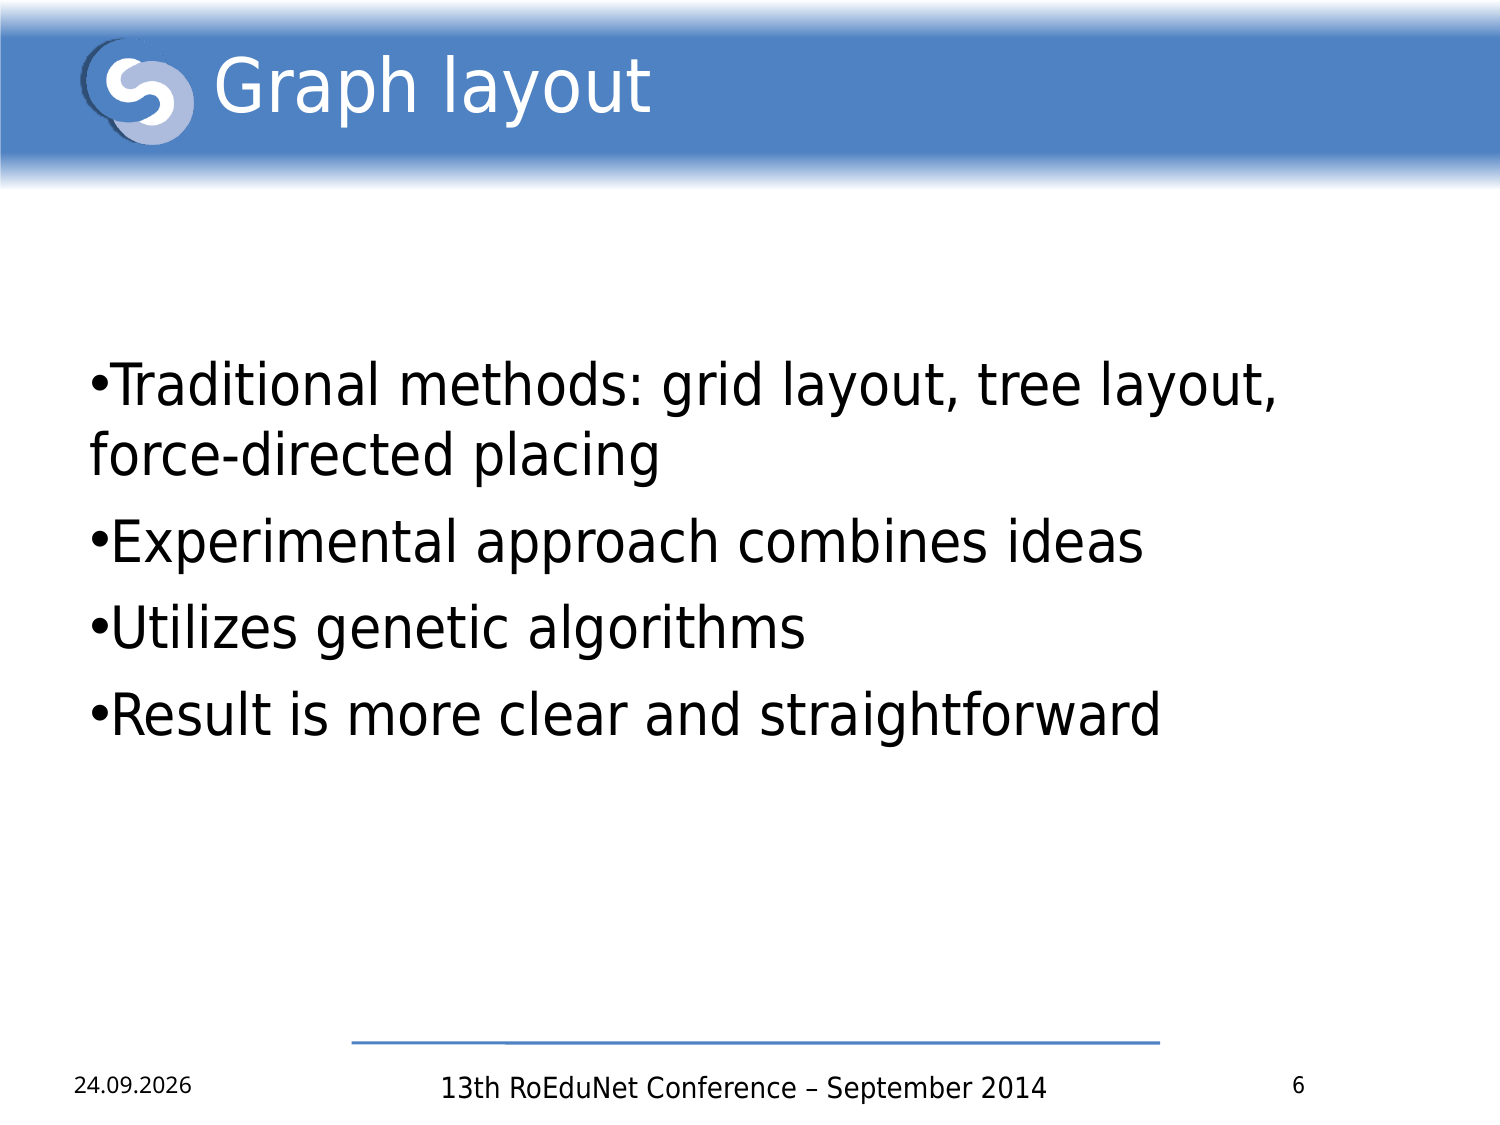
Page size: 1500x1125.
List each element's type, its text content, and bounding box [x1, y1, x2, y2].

list Traditional methods: grid layout, tree layout, force-directed placing Experimental approach combines ideas Utilizes genetic algorithms Result is more clear and straightforward [75, 213, 1426, 882]
text_box <number> [1277, 1061, 1426, 1108]
title Graph layout [199, 11, 1425, 155]
text_box 13th RoEduNet Conference – September 2014 [421, 1061, 1067, 1108]
text_box 12.09.2014 [59, 1062, 245, 1109]
picture [0, 0, 1500, 189]
